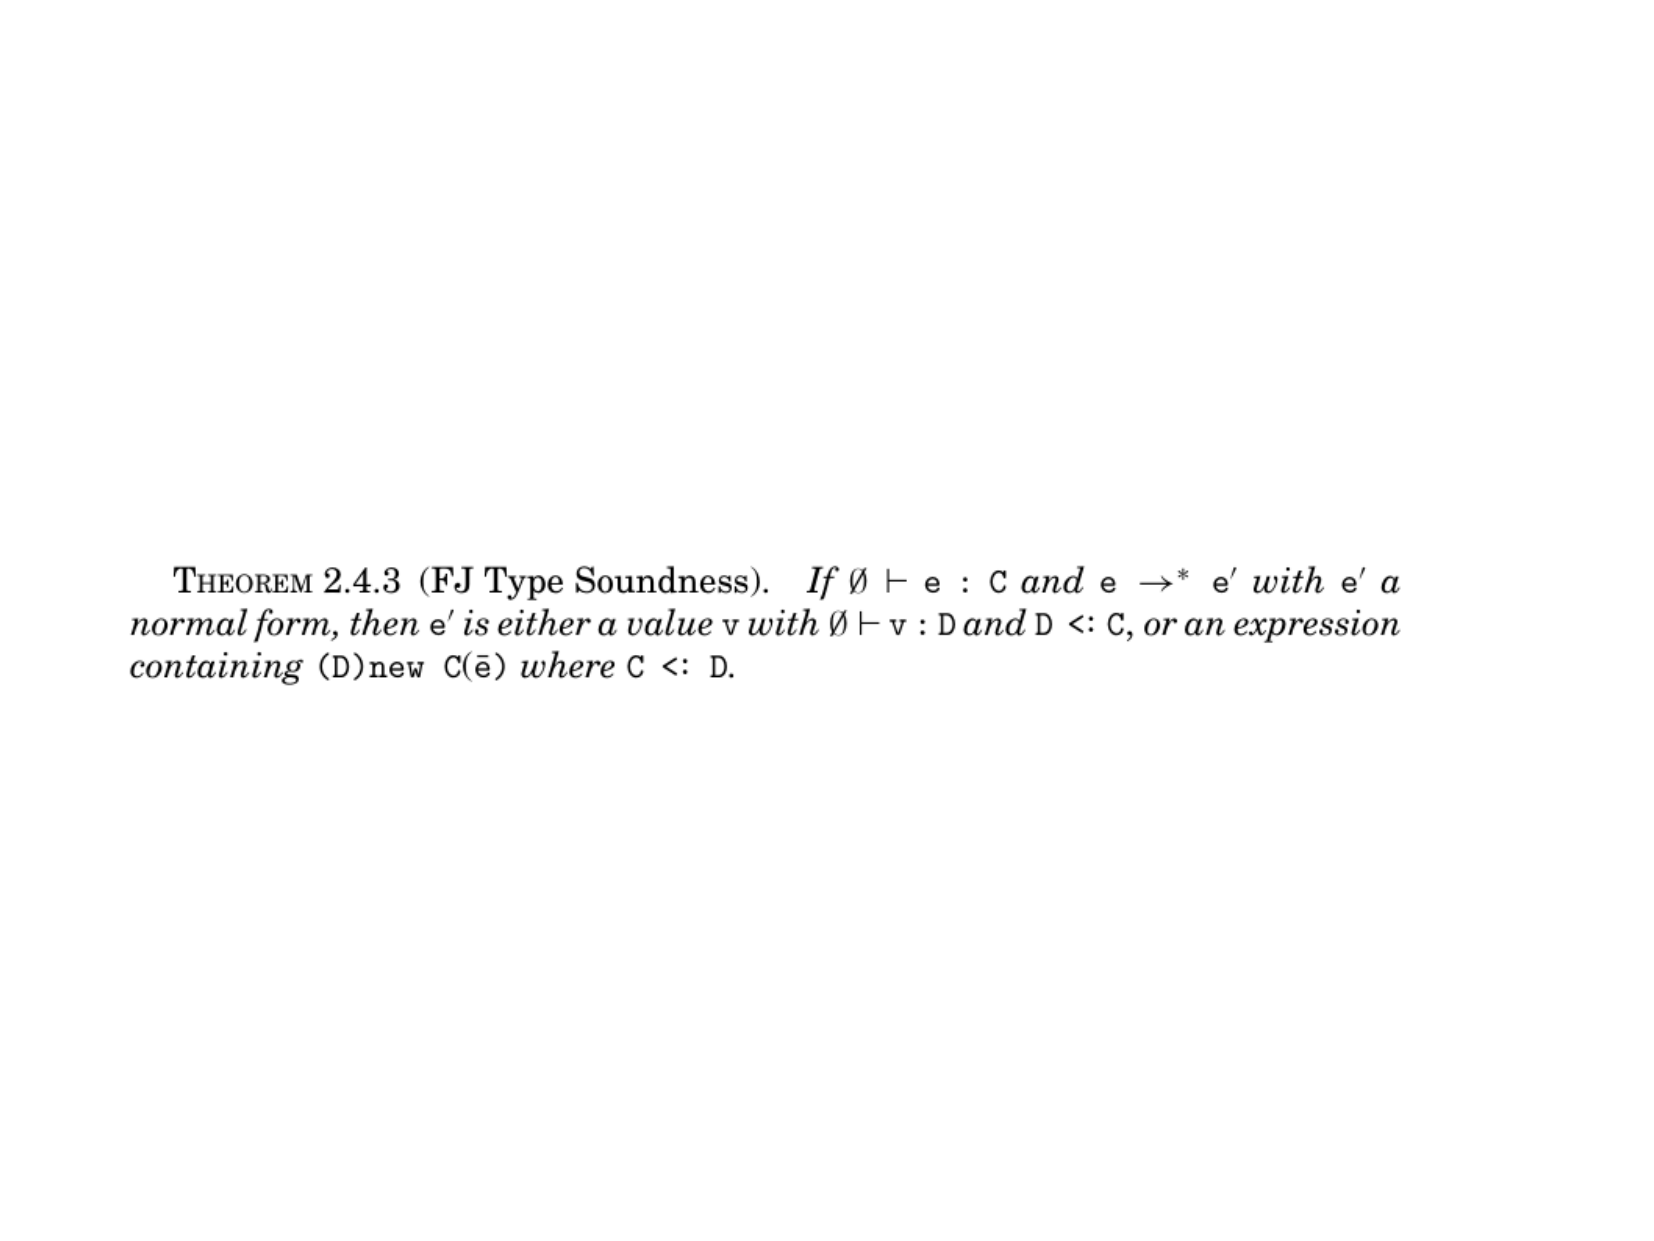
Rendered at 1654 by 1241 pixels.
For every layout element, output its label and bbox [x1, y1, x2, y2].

picture [124, 552, 1429, 698]
